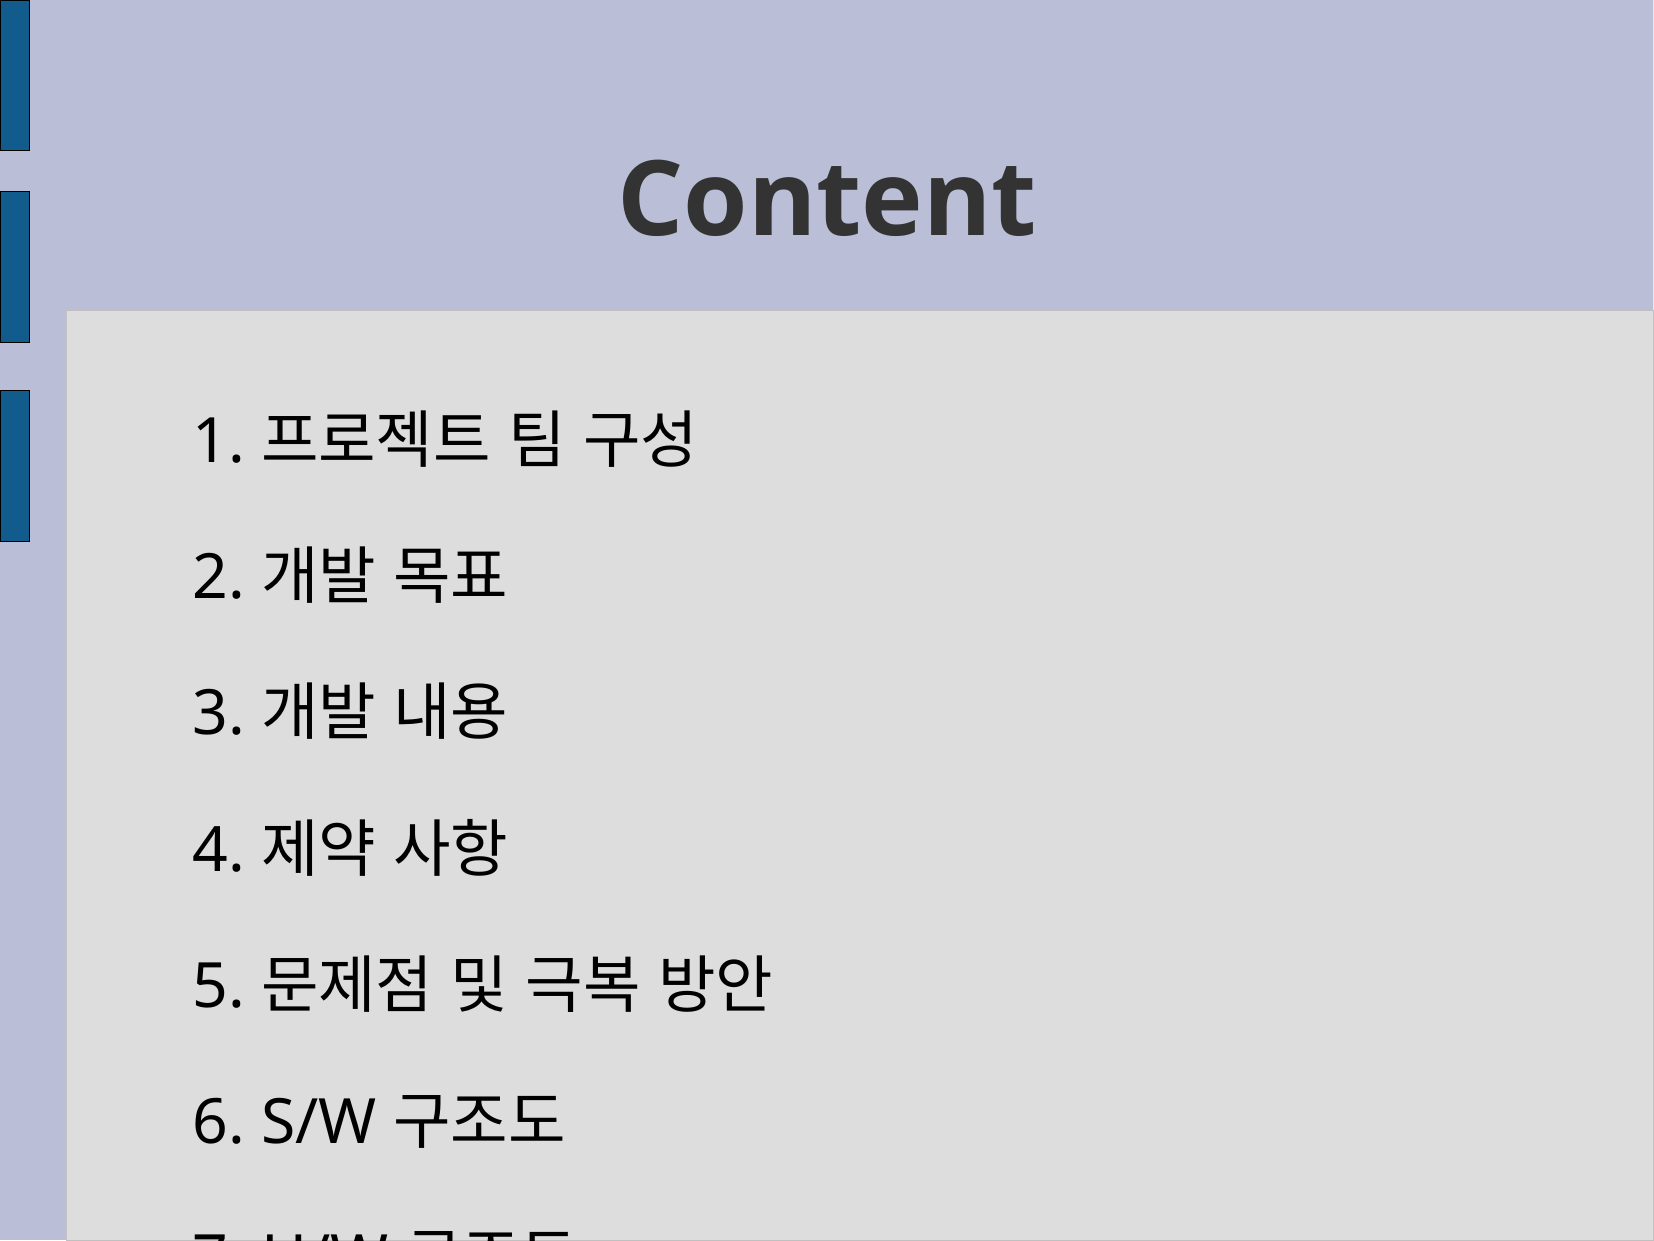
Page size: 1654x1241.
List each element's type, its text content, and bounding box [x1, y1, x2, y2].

title Content [121, 91, 1534, 299]
list 1. 프로젝트 팀 구성 2. 개발 목표 3. 개발 내용 4. 제약 사항 5. 문제점 및 극복 방안 6. S/W 구조도 7. H/W 구조도 8. Test Plan [121, 344, 1534, 1241]
